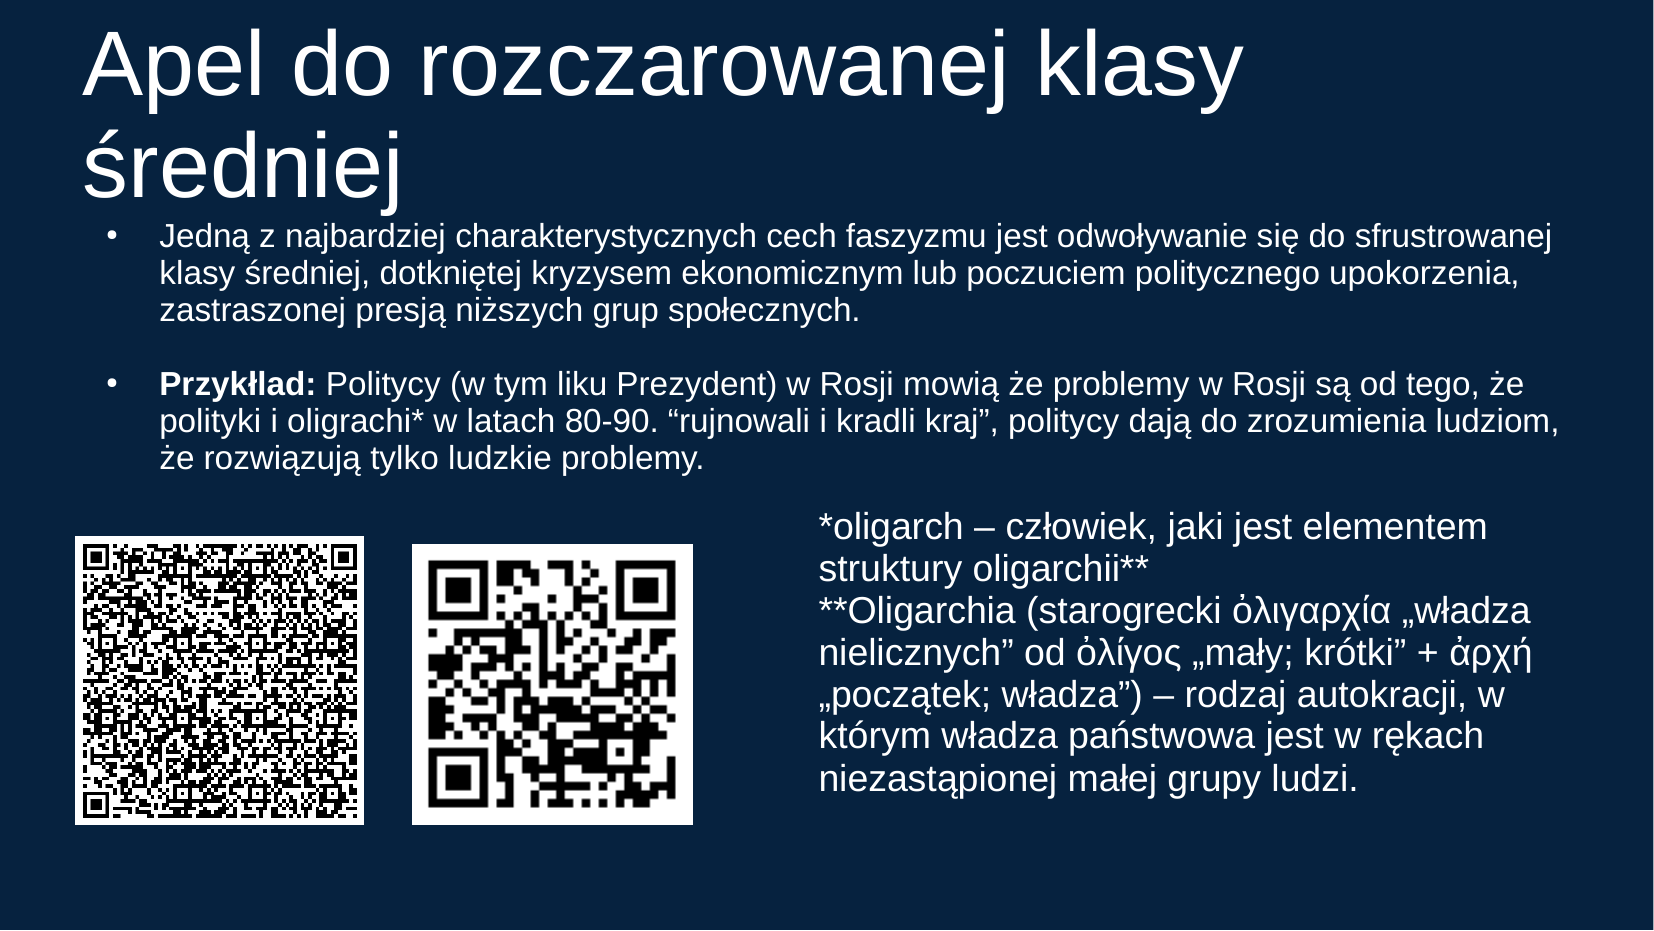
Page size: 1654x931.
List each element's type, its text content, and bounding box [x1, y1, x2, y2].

picture [412, 544, 693, 826]
list Jedną z najbardziej charakterystycznych cech faszyzmu jest odwoływanie się do sfrustrowanej klasy średniej, dotkniętej kryzysem ekonomicznym lub poczuciem politycznego upokorzenia, zastraszonej presją niższych grup społecznych. Przykłlad: Polityсy (w tym liku Prezydent) w Rosji mowią że problemy w Rosji są od tego, że polityki i oligrachi* w latach 80-90. “rujnowali i kradli kraj”, politycy dają do zrozumienia ludziom, że rozwiązują tylko ludzkie problemy. [88, 217, 1577, 758]
title Apel do rozczarowanej klasy średniej [82, 12, 1571, 218]
text_box *oligarch – człowiek, jaki jest elementem struktury oligarchii** **Oligarchia (starogrecki ὀλιγαρχία „władza nielicznych” od ὀλίγος „mały; krótki” + ἀρχή „początek; władza”) – rodzaj autokracji, w którym władza państwowa jest w rękach niezastąpionej małej grupy ludzi. [803, 497, 1565, 807]
picture [75, 536, 364, 826]
